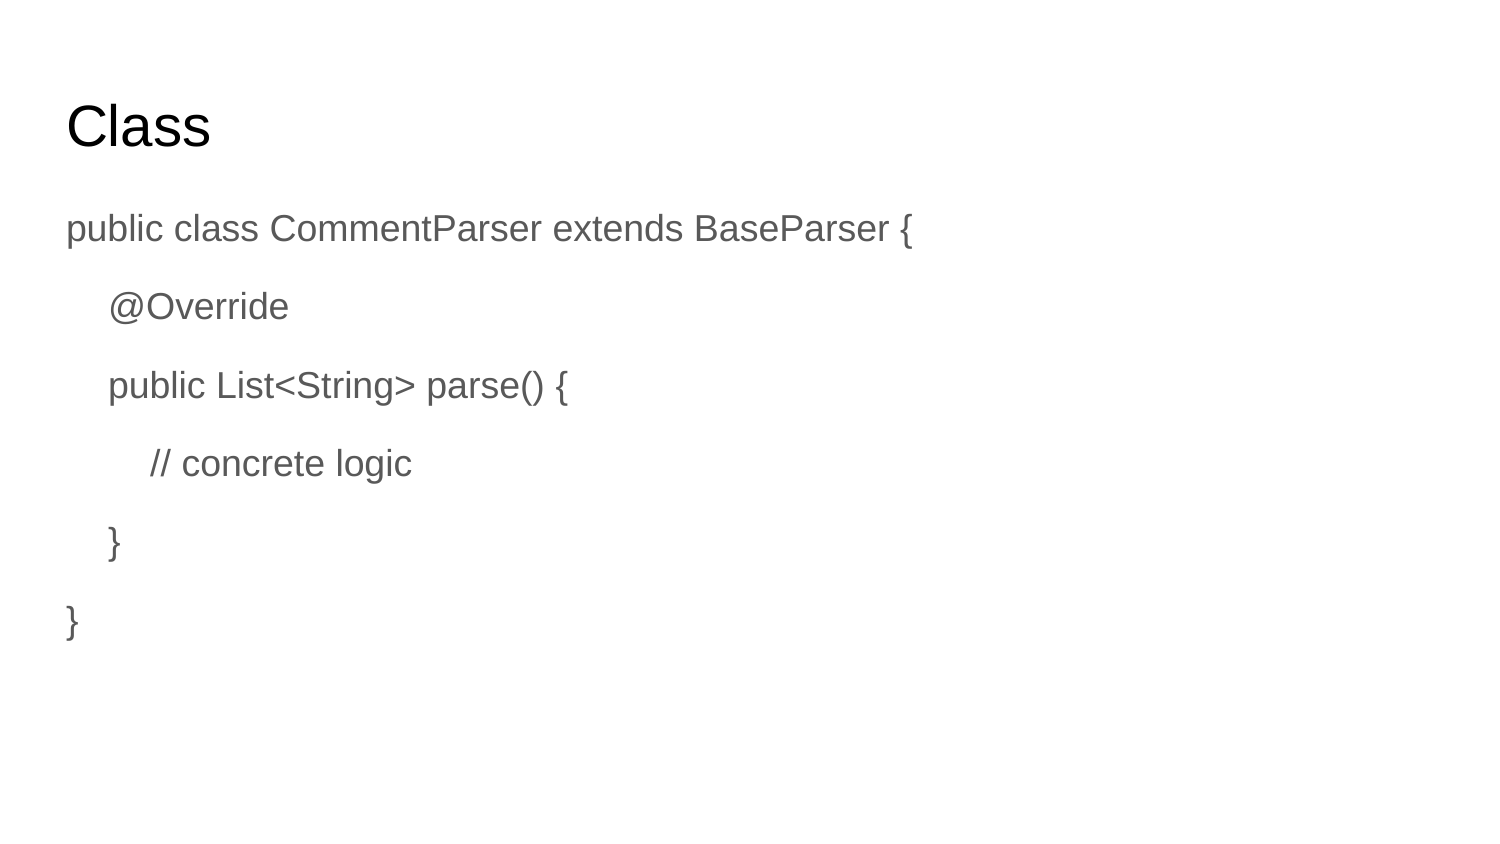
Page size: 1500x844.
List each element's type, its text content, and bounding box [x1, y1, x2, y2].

list public class CommentParser extends BaseParser { @Override public List<String> parse() { // concrete logic } } [51, 189, 1449, 750]
title Class [51, 72, 1449, 167]
